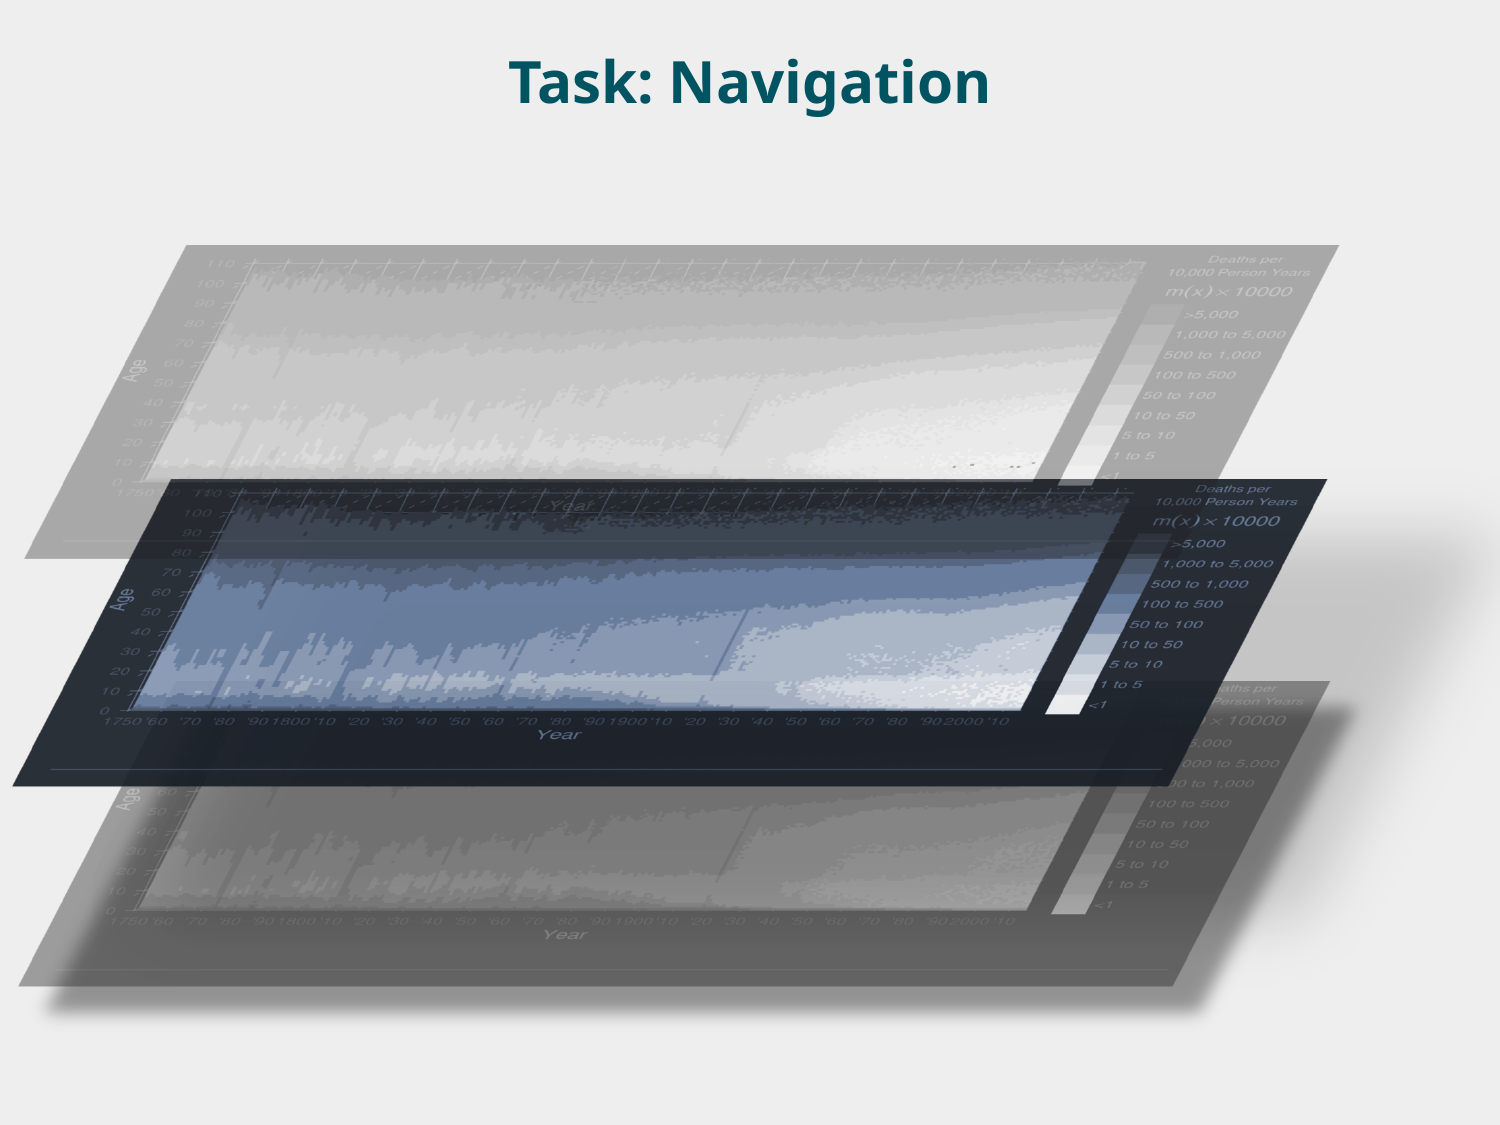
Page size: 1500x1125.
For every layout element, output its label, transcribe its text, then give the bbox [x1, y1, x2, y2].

title Task: Navigation [51, 30, 1449, 156]
picture [0, 225, 1500, 1039]
